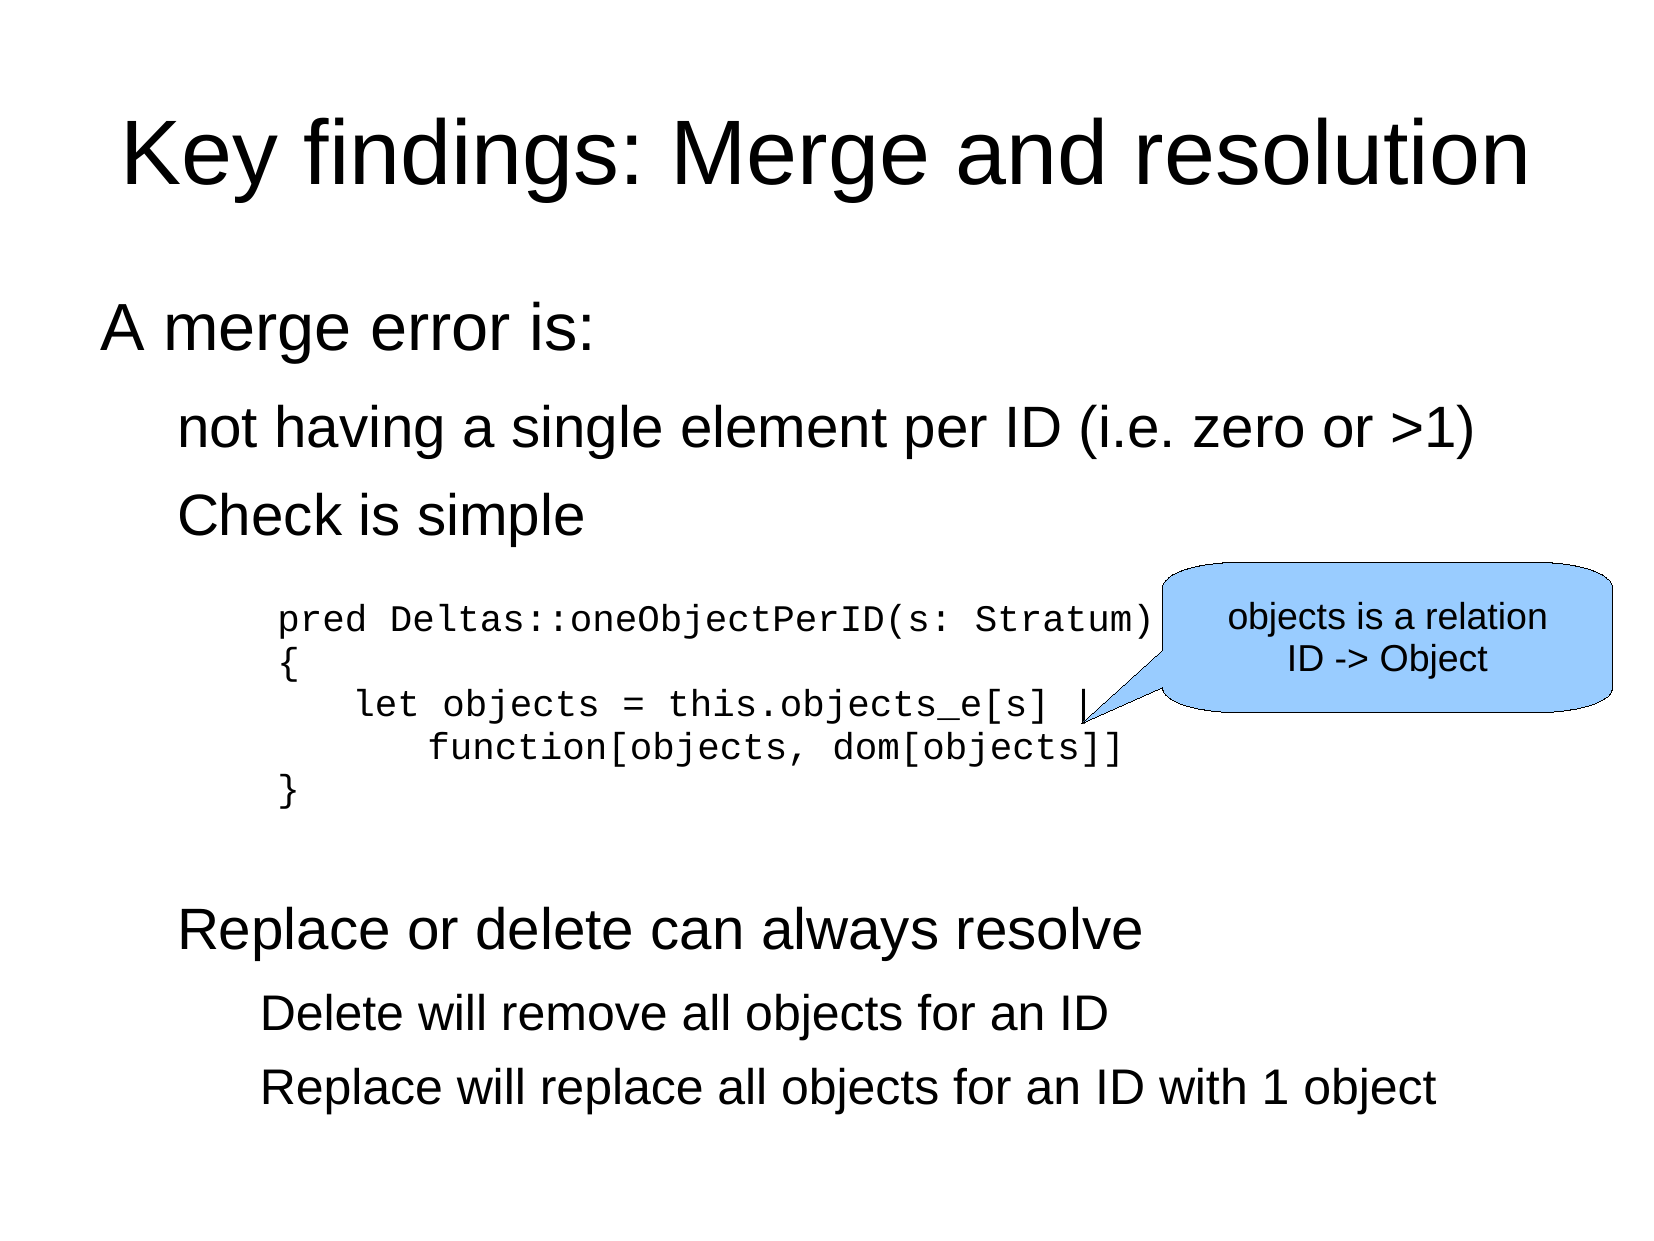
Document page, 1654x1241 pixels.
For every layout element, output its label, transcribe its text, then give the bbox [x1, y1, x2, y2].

text_box pred Deltas::oneObjectPerID(s: Stratum) { let objects = this.objects_e[s] | function[objects, dom[objects]] } [262, 593, 1463, 863]
text_box objects is a relation ID -> Object [1081, 562, 1613, 724]
title Key findings: Merge and resolution [82, 56, 1571, 250]
list A merge error is: not having a single element per ID (i.e. zero or >1) Check is simple Replace or delete can always resolve Delete will remove all objects for an ID Replace will replace all objects for an ID with 1 object [82, 290, 1571, 1115]
